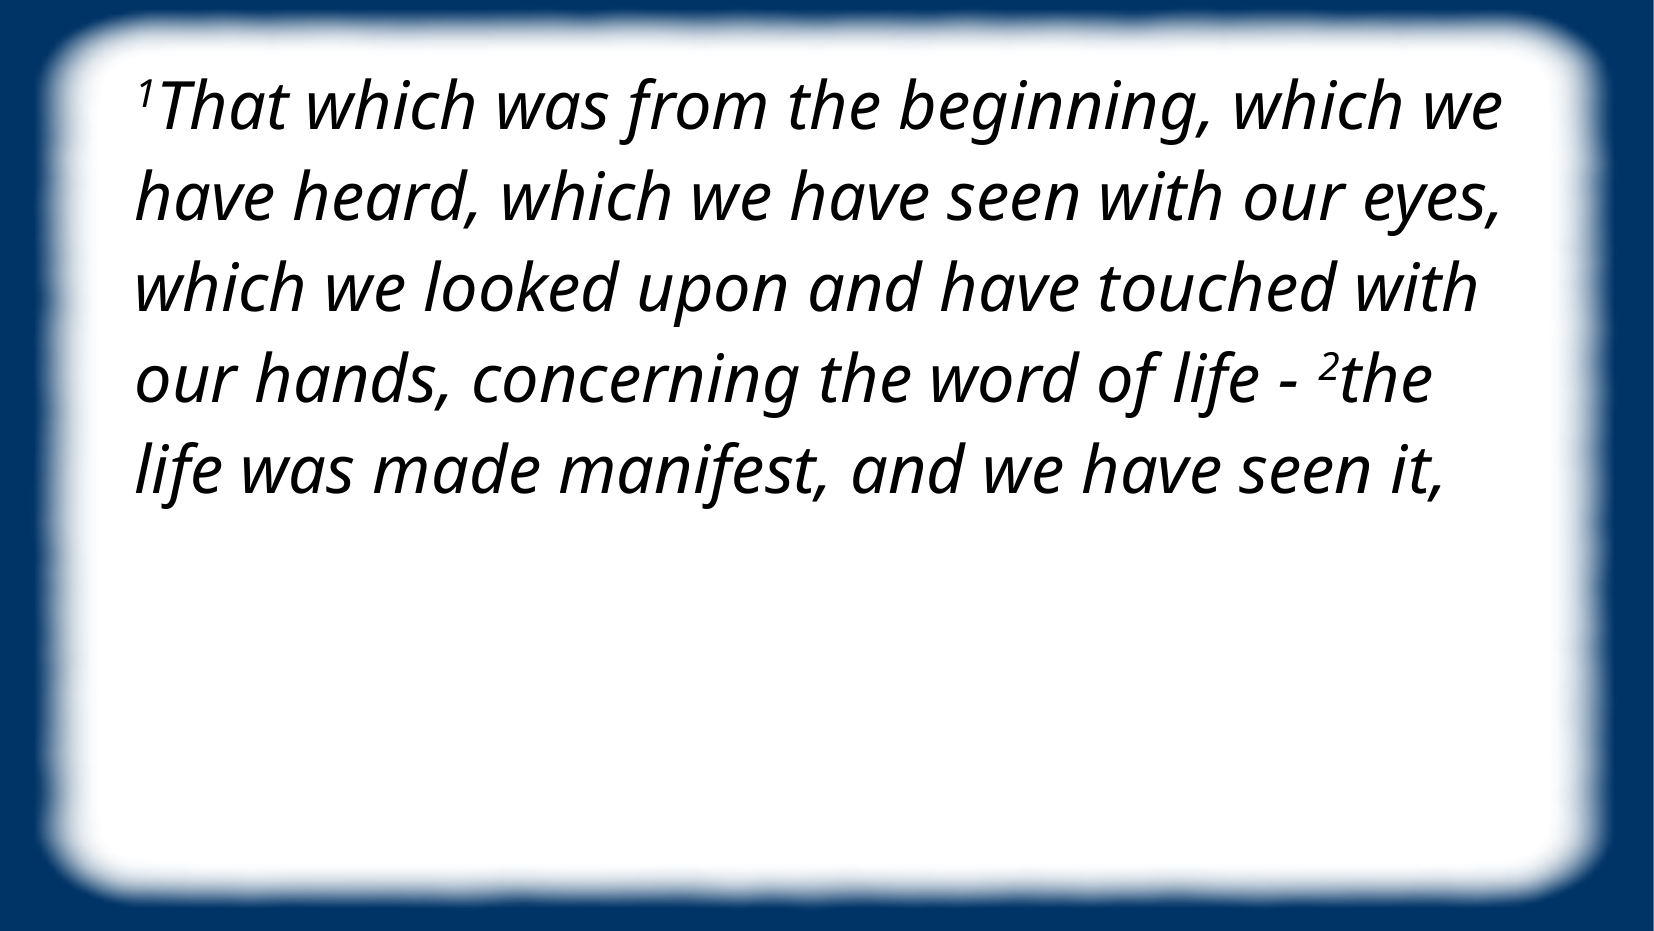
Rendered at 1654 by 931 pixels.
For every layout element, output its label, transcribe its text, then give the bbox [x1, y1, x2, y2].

picture [0, 0, 1654, 931]
text_box 1That which was from the beginning, which we have heard, which we have seen with our eyes, which we looked upon and have touched with our hands, concerning the word of life - 2the life was made manifest, and we have seen it, [120, 51, 1546, 511]
